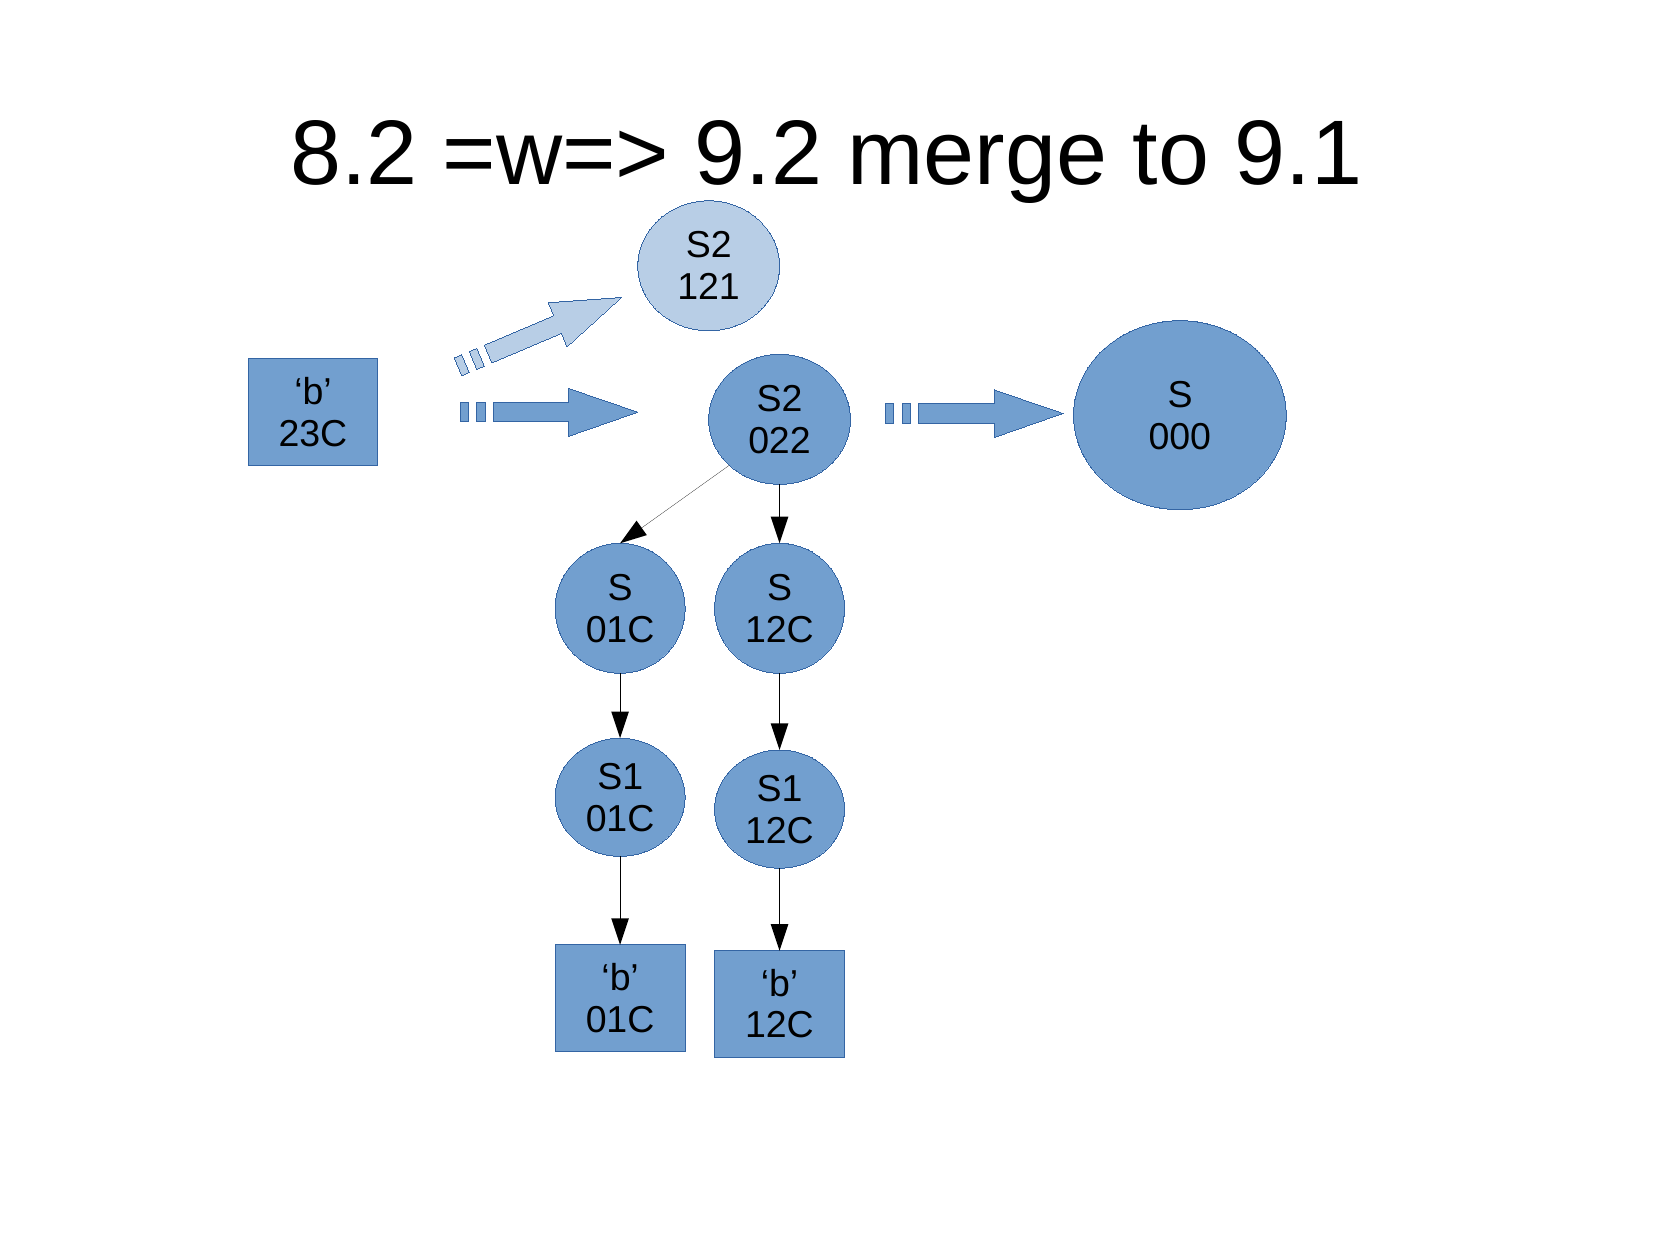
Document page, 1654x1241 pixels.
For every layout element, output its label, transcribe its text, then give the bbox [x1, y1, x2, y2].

text_box S1 12C [714, 750, 845, 869]
text_box ‘b’ 01C [555, 944, 686, 1052]
text_box ‘b’ 23C [248, 358, 378, 466]
text_box S 12C [714, 543, 845, 674]
text_box S1 01C [555, 738, 686, 857]
text_box [476, 402, 486, 422]
text_box [484, 297, 622, 363]
text_box S2 022 [708, 354, 851, 485]
text_box [469, 348, 485, 370]
text_box [460, 402, 469, 422]
text_box S2 121 [637, 200, 780, 331]
title 8.2 =w=> 9.2 merge to 9.1 [82, 49, 1571, 257]
text_box ‘b’ 12C [714, 950, 845, 1058]
text_box [885, 403, 894, 424]
text_box S 000 [1073, 320, 1287, 510]
text_box S 01C [555, 543, 686, 674]
text_box [902, 403, 911, 424]
text_box [454, 354, 470, 376]
text_box [918, 389, 1064, 438]
text_box [493, 388, 638, 437]
